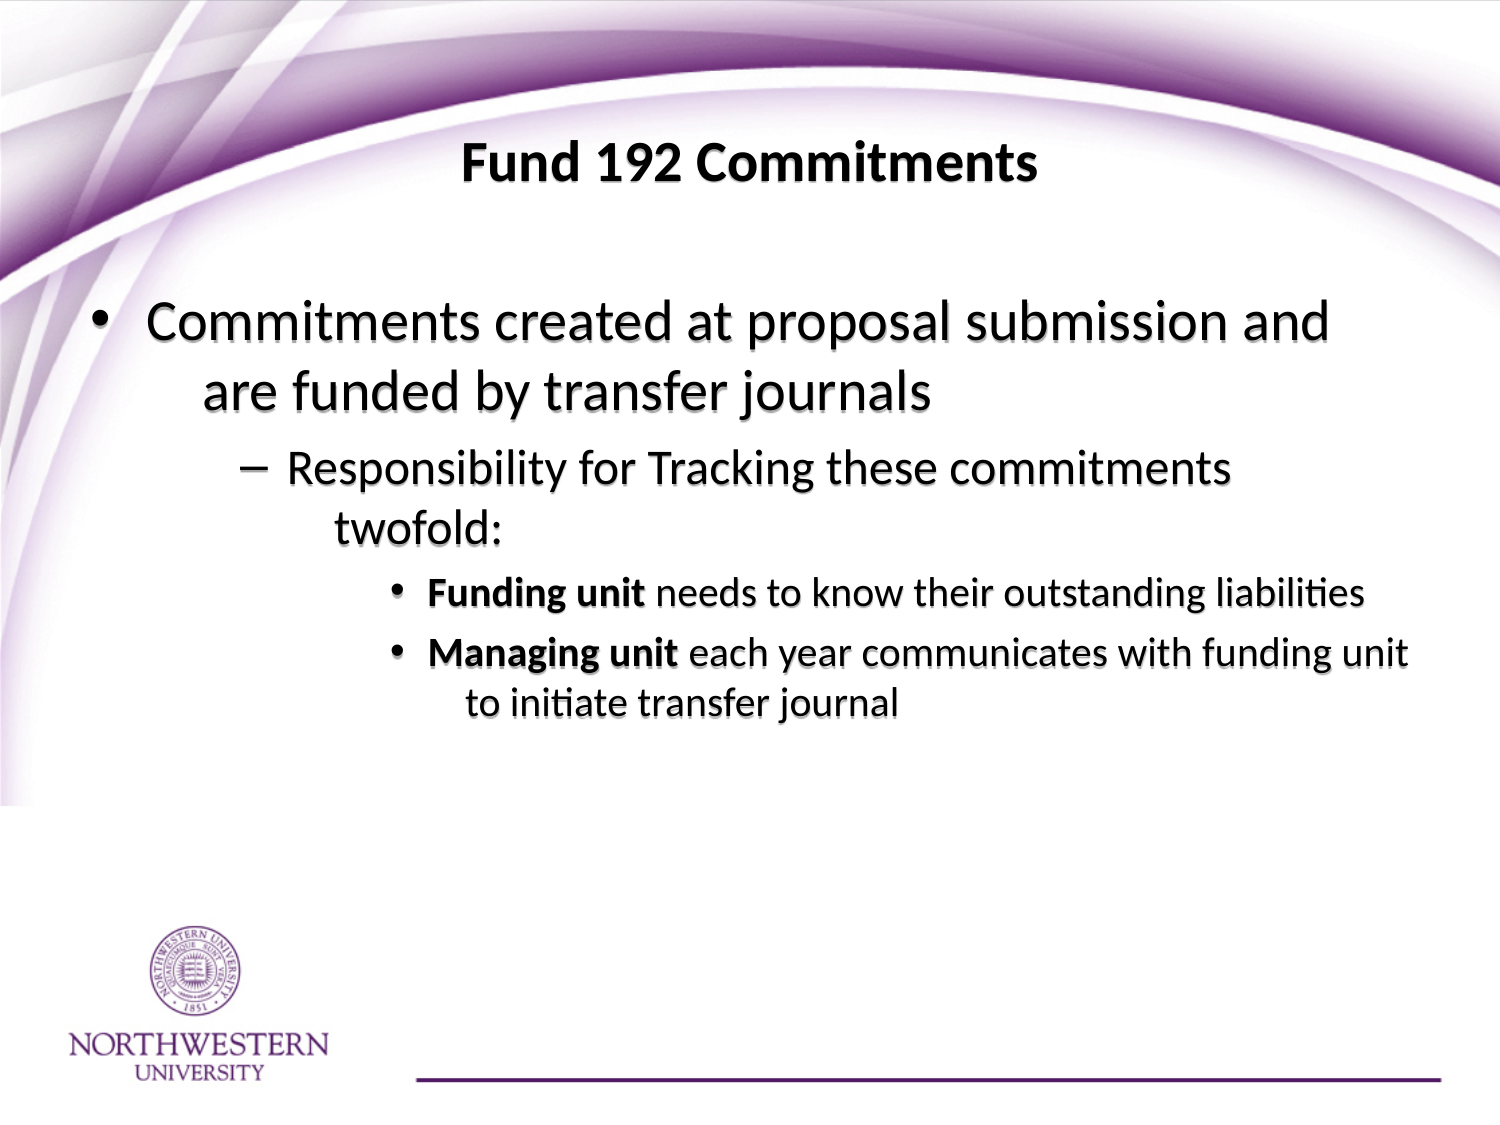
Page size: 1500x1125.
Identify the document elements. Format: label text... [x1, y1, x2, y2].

list Commitments created at proposal submission and are funded by transfer journals Responsibility for Tracking these commitments twofold: Funding unit needs to know their outstanding liabilities Managing unit each year communicates with funding unit to initiate transfer journal [75, 274, 1426, 912]
title Fund 192 Commitments [75, 101, 1426, 215]
